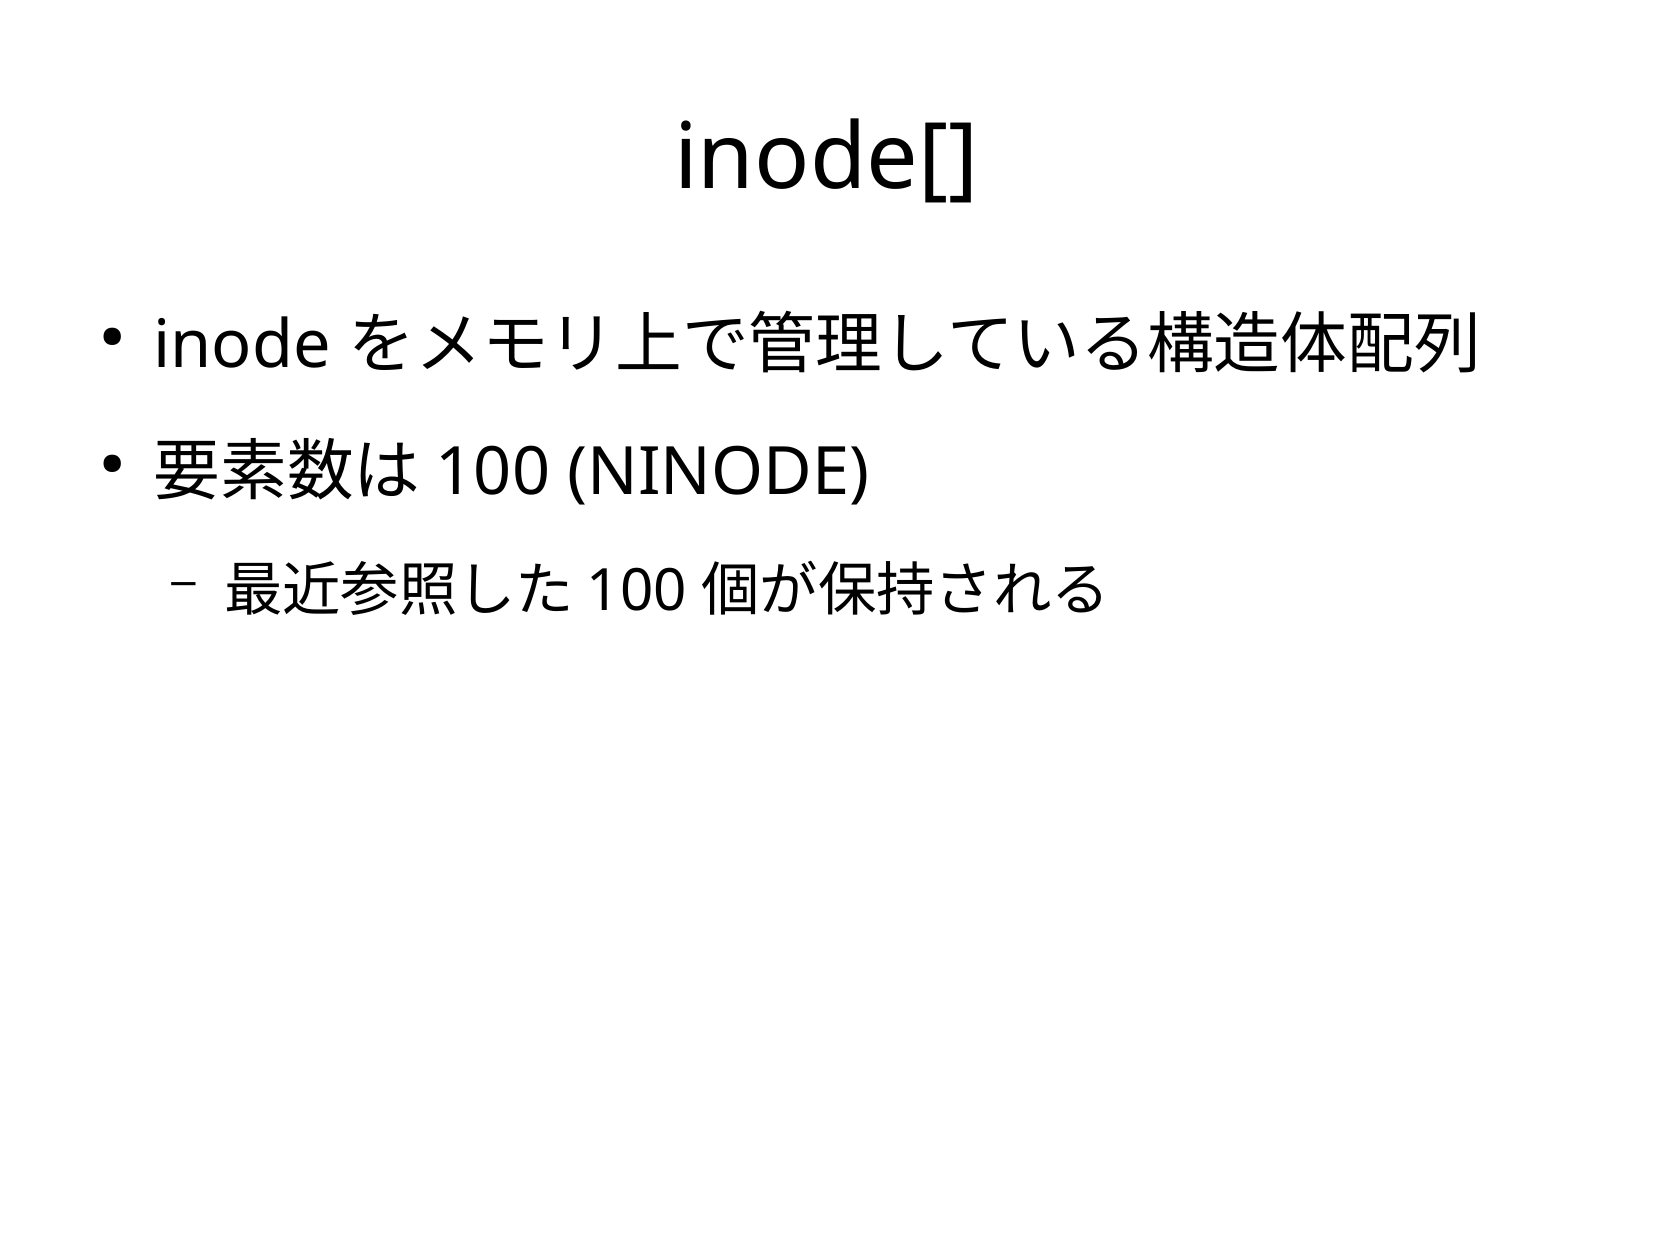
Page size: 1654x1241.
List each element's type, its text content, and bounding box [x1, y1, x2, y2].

list inode をメモリ上で管理している構造体配列 要素数は 100 (NINODE) 最近参照した 100 個が保持される [82, 290, 1538, 1010]
title inode[] [82, 49, 1571, 257]
